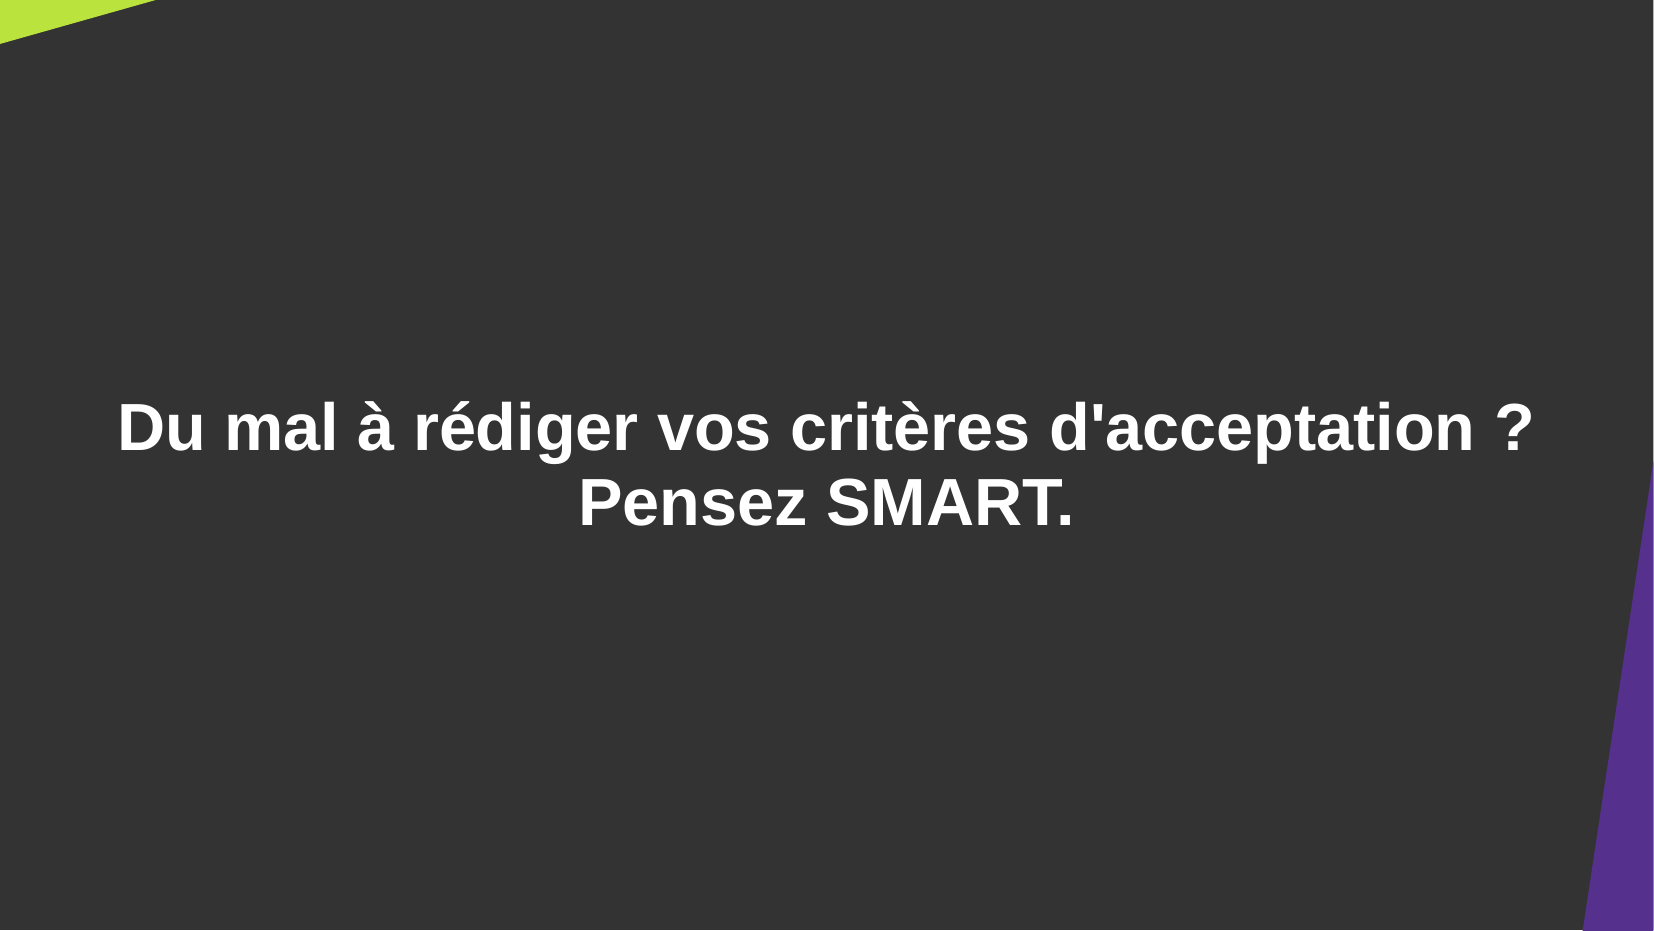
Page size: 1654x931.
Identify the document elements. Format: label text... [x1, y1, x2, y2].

text_box [0, 0, 156, 44]
title Du mal à rédiger vos critères d'acceptation ? Pensez SMART. [31, 367, 1622, 563]
text_box [1582, 457, 1654, 931]
